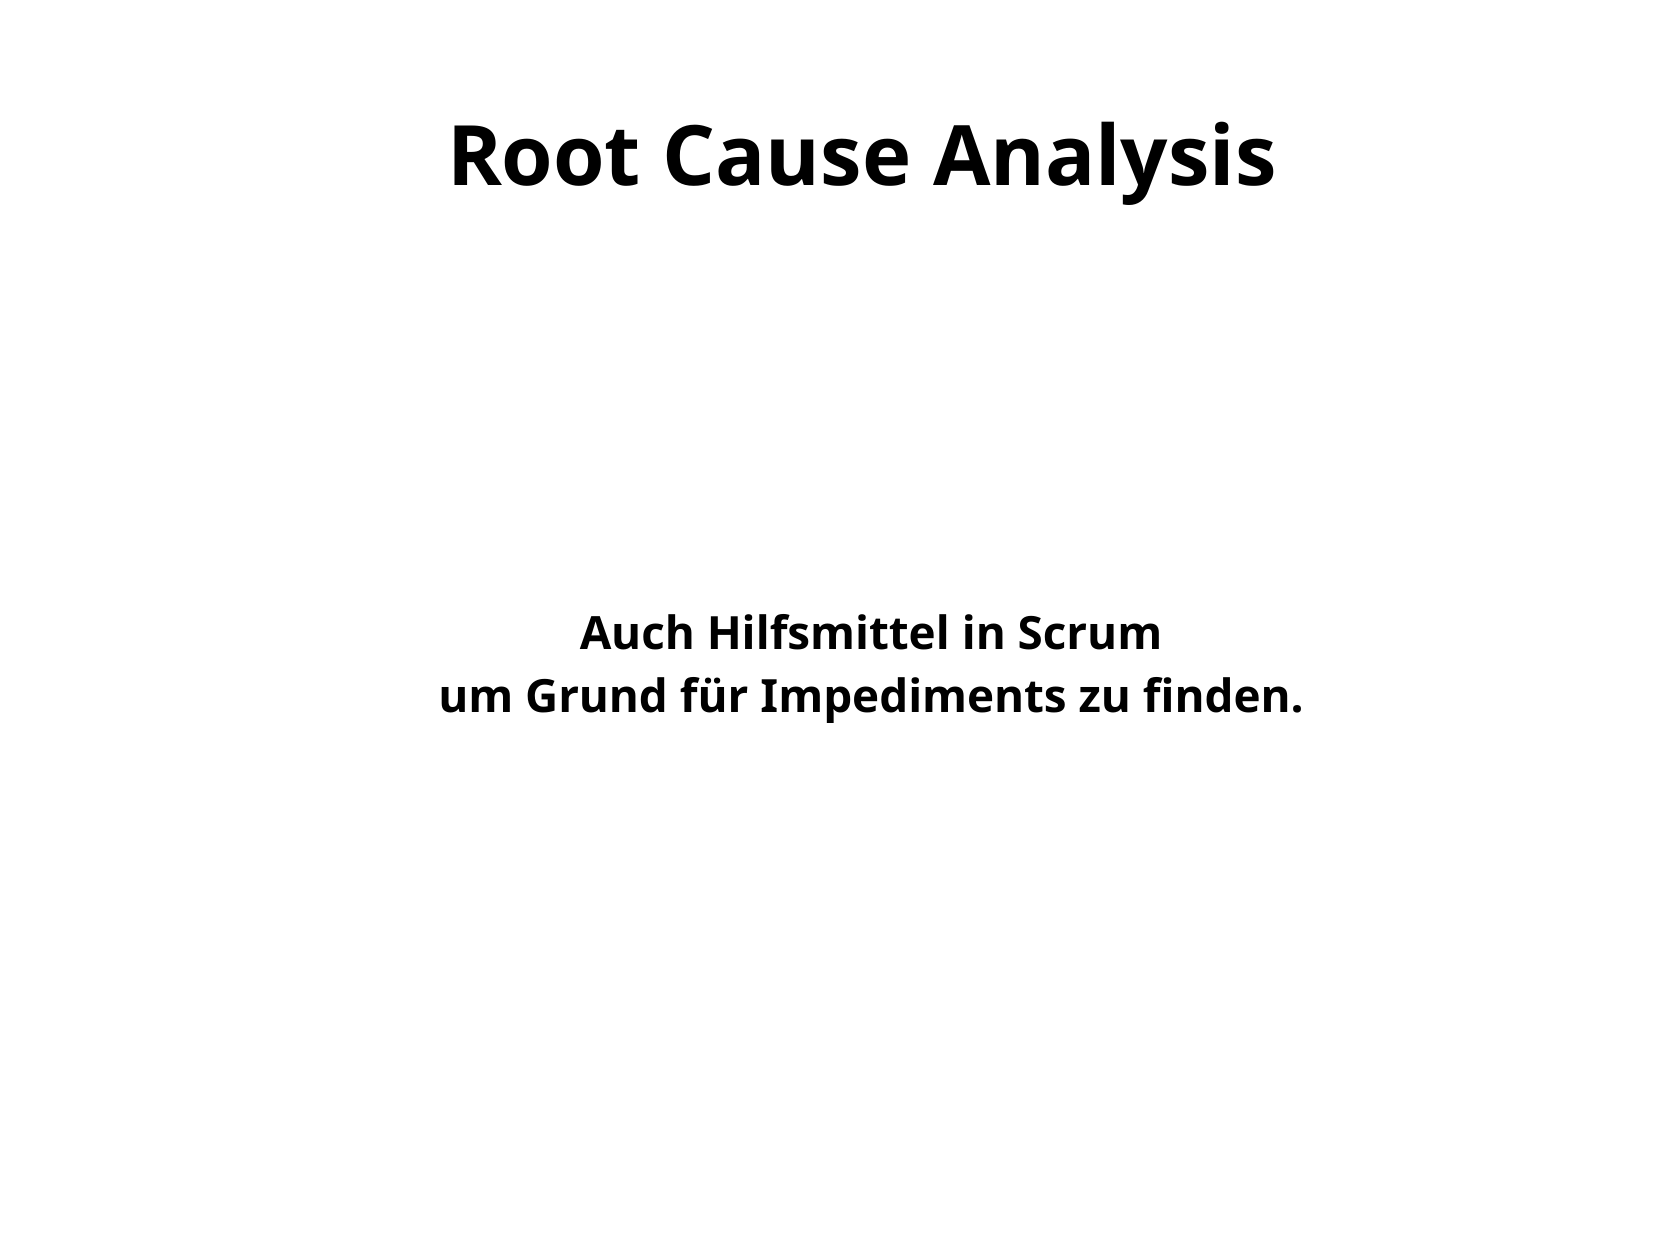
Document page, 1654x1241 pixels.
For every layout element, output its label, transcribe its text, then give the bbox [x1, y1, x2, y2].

title Root Cause Analysis [82, 49, 1571, 257]
text_box Auch Hilfsmittel in Scrum um Grund für Impediments zu finden. [301, 593, 1441, 724]
